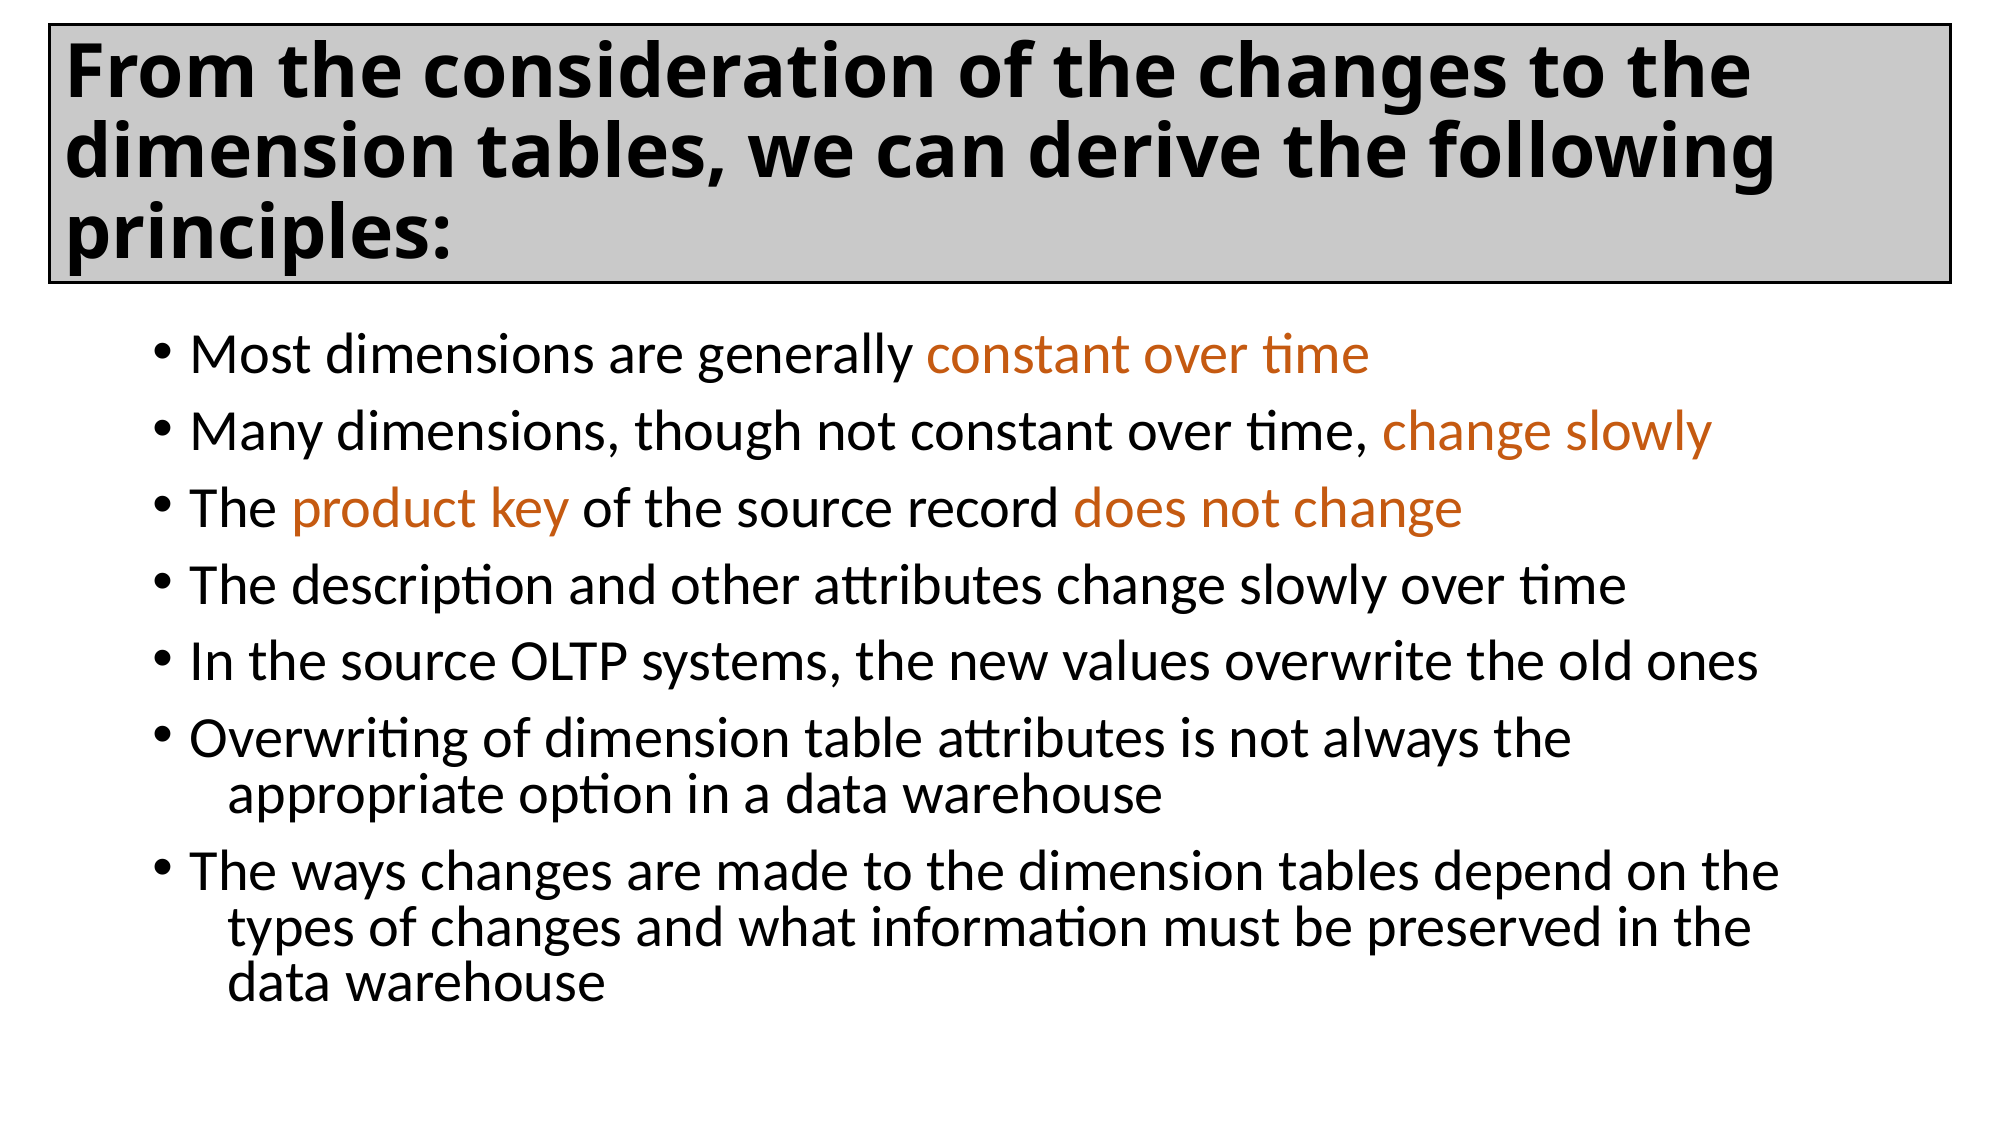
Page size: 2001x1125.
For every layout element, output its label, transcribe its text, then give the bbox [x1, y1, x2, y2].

title From the consideration of the changes to the dimension tables, we can derive the following principles: [49, 24, 1951, 283]
list Most dimensions are generally constant over time Many dimensions, though not constant over time, change slowly The product key of the source record does not change The description and other attributes change slowly over time In the source OLTP systems, the new values overwrite the old ones Overwriting of dimension table attributes is not always the appropriate option in a data warehouse The ways changes are made to the dimension tables depend on the types of changes and what information must be preserved in the data warehouse [137, 321, 1863, 1036]
